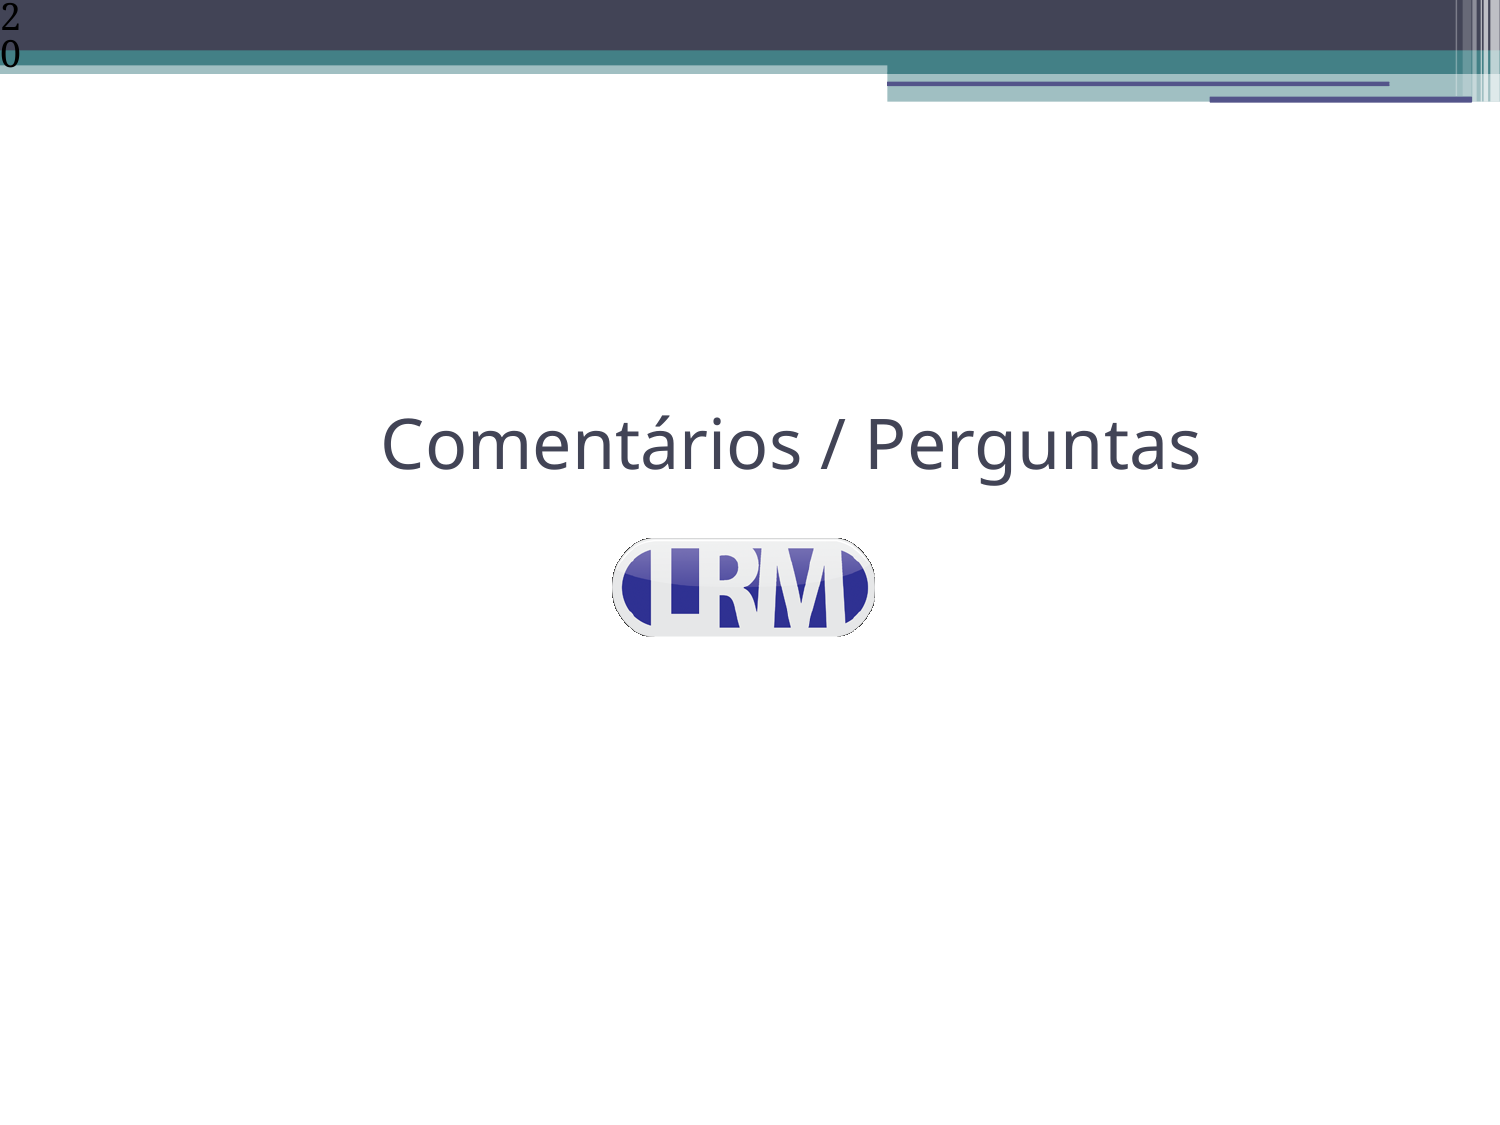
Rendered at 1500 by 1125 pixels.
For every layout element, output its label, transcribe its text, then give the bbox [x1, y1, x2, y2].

picture [612, 537, 875, 637]
title Comentários / Perguntas [366, 354, 1264, 530]
